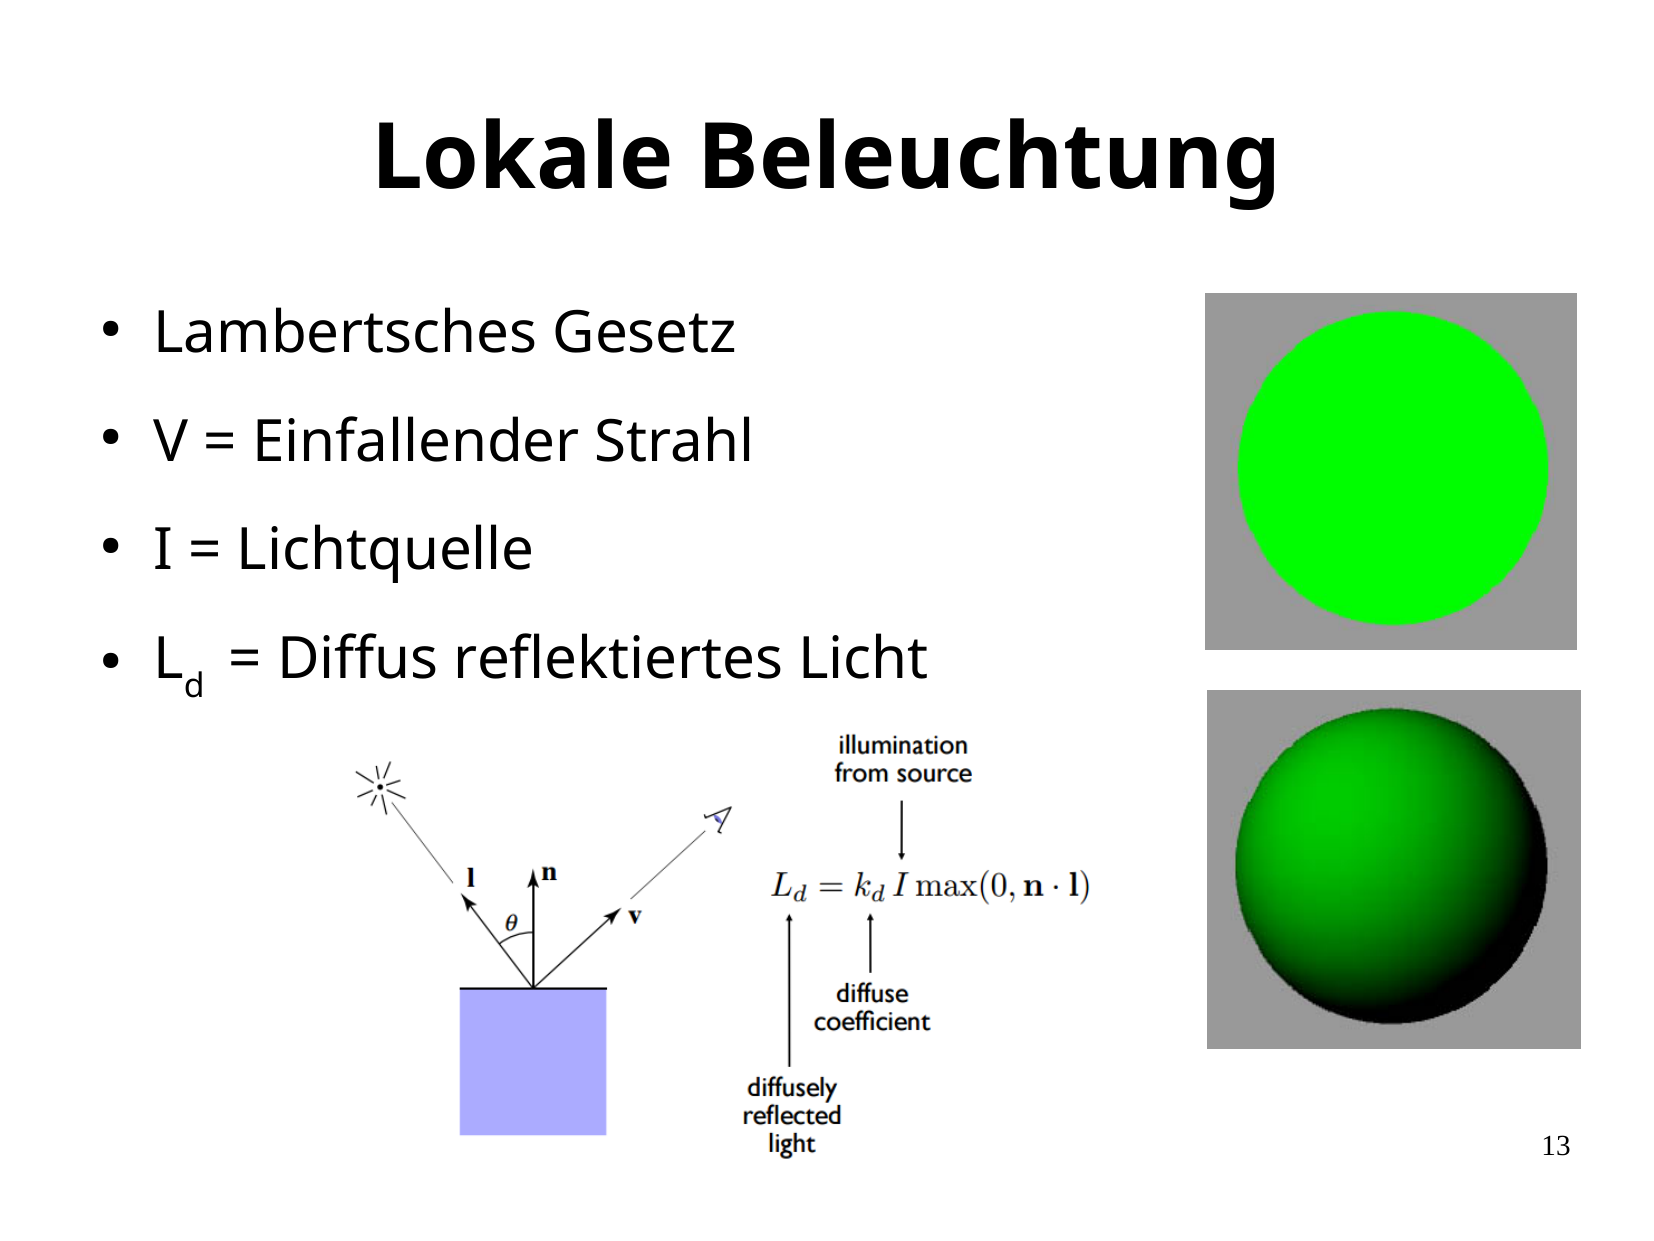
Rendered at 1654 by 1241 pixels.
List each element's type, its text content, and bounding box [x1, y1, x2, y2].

picture [1205, 293, 1577, 650]
picture [1207, 690, 1581, 1049]
title Lokale Beleuchtung [82, 49, 1571, 257]
list Lambertsches Gesetz V = Einfallender Strahl I = Lichtquelle Ld = Diffus reflektiertes Licht [82, 290, 1156, 1186]
